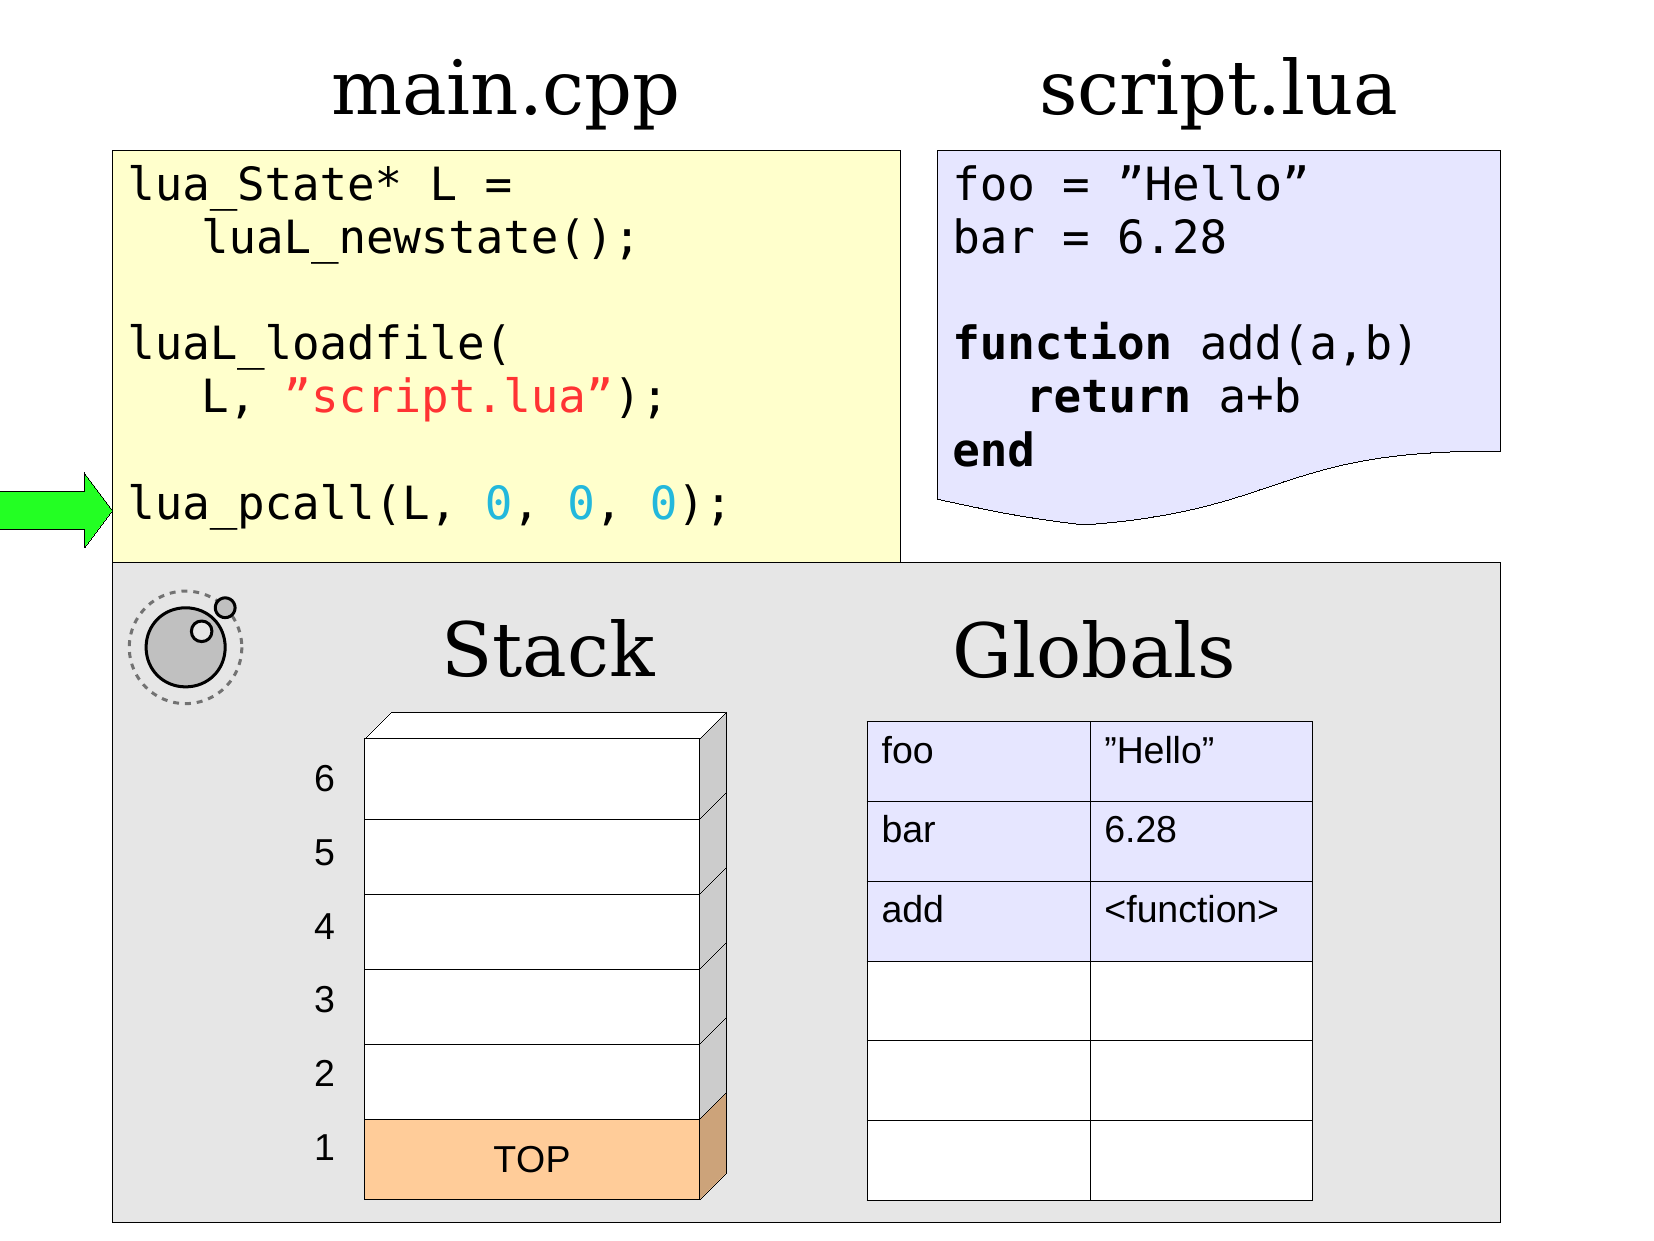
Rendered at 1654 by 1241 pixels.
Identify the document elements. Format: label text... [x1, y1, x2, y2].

table_cell 3 [300, 972, 364, 1045]
table_cell [868, 962, 1090, 1040]
table_cell 4 [300, 898, 364, 971]
text_box script.lua [937, 37, 1501, 140]
table_cell 6.28 [1091, 802, 1312, 881]
table_cell [727, 898, 787, 971]
table_header foo [868, 722, 1090, 801]
table_cell [709, 1119, 787, 1192]
text_box [0, 472, 113, 548]
table_cell bar [868, 802, 1090, 881]
table_cell 2 [300, 1046, 364, 1118]
text_box foo = ”Hello” bar = 6.28 function add(a,b) return a+b end [937, 150, 1501, 525]
table_cell [868, 1121, 1090, 1200]
table_cell [727, 825, 787, 897]
table_header 6 [300, 751, 364, 824]
table_cell [1091, 1041, 1312, 1120]
table_cell [1091, 1121, 1312, 1200]
table_cell 5 [300, 825, 364, 897]
text_box Stack [426, 599, 670, 702]
text_box Globals [937, 600, 1252, 713]
table_cell 1 [300, 1119, 364, 1192]
text_box main.cpp [112, 37, 901, 140]
text_box TOP [364, 1120, 699, 1200]
table_header ”Hello” [1091, 722, 1312, 801]
table_cell [727, 972, 787, 1045]
table_cell [1091, 962, 1312, 1040]
table_cell add [868, 882, 1090, 961]
table_cell <function> [1091, 882, 1312, 961]
table_header [727, 751, 787, 824]
text_box lua_State* L = luaL_newstate(); luaL_loadfile( L, ”script.lua”); lua_pcall(L, 0, 0, 0); [112, 150, 901, 563]
table_cell [727, 1046, 787, 1118]
text_box [112, 562, 1501, 1223]
table_cell [868, 1041, 1090, 1120]
